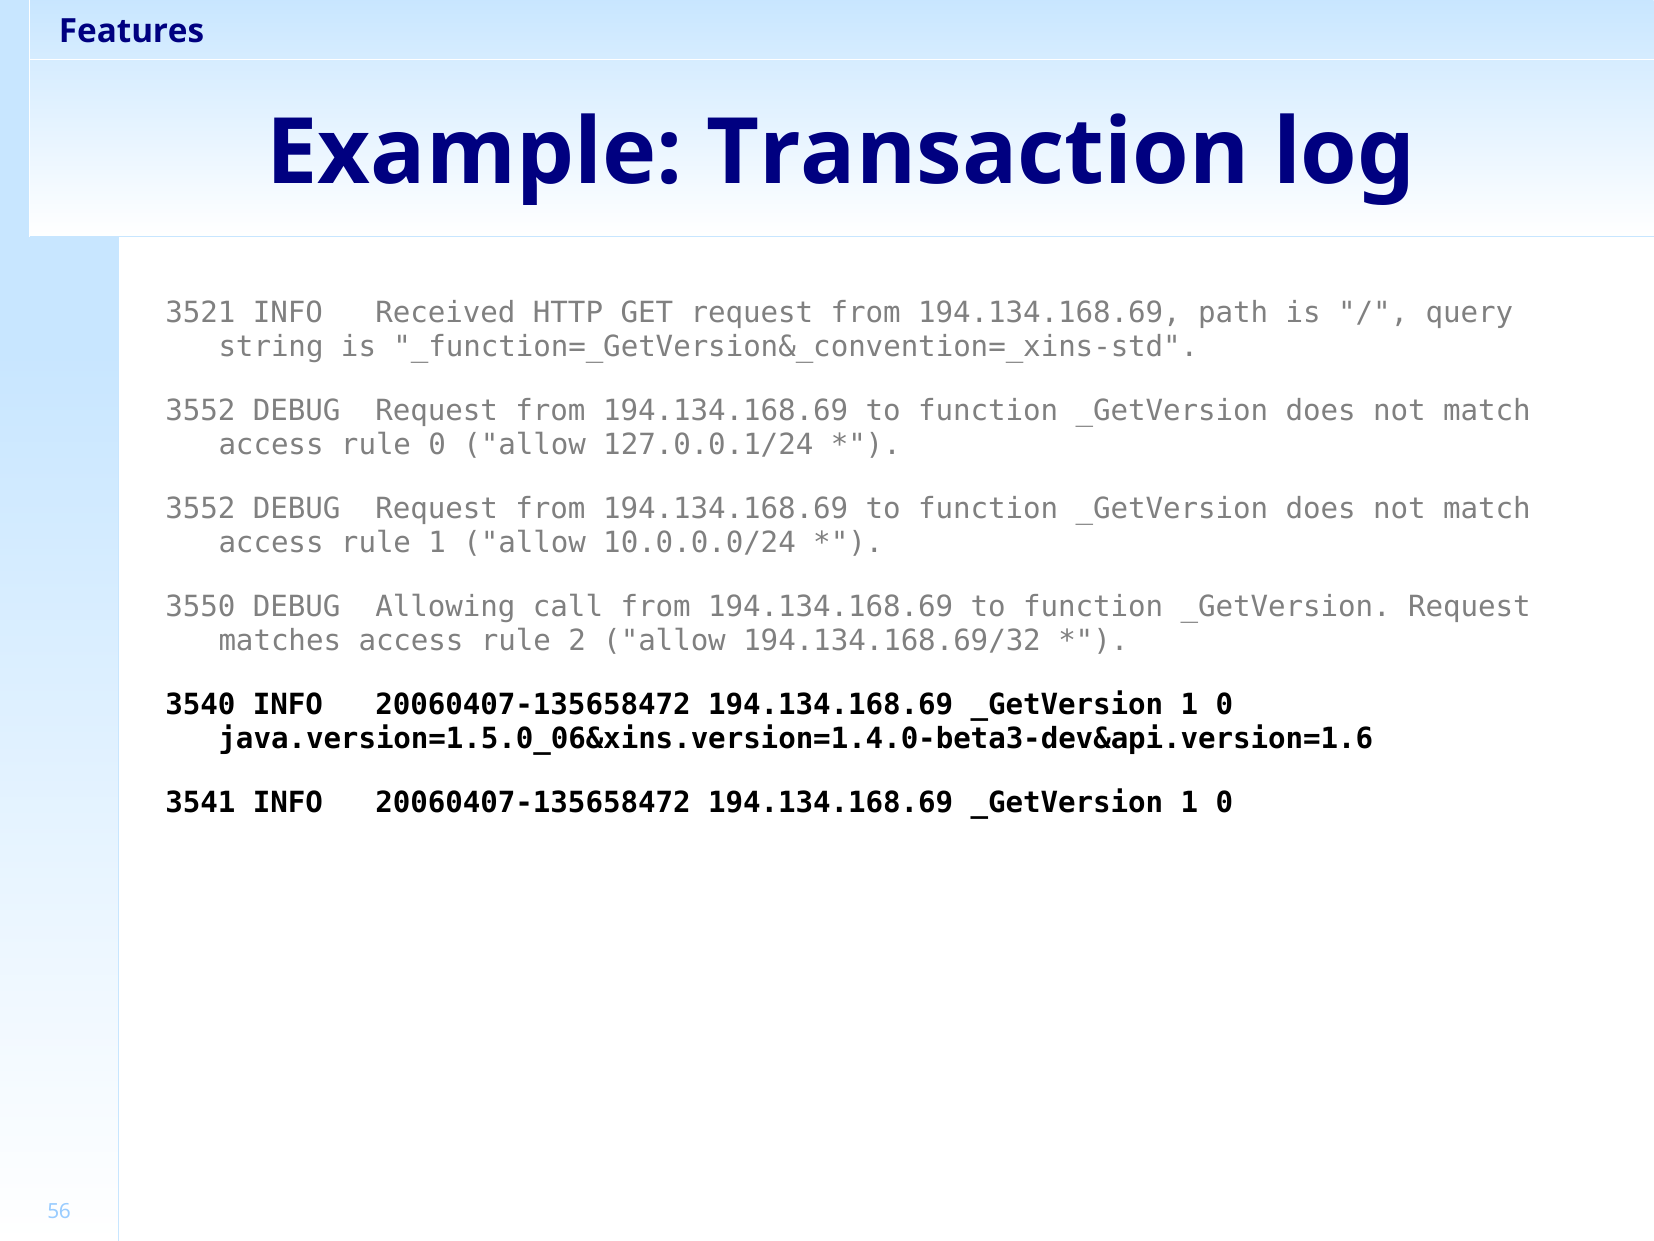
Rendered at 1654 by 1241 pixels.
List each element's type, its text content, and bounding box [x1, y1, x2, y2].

title Features [59, 0, 355, 60]
list 3521 INFO Received HTTP GET request from 194.134.168.69, path is "/", query string is "_function=_GetVersion&_convention=_xins-std". 3552 DEBUG Request from 194.134.168.69 to function _GetVersion does not match access rule 0 ("allow 127.0.0.1/24 *"). 3552 DEBUG Request from 194.134.168.69 to function _GetVersion does not match access rule 1 ("allow 10.0.0.0/24 *"). 3550 DEBUG Allowing call from 194.134.168.69 to function _GetVersion. Request matches access rule 2 ("allow 194.134.168.69/32 *"). 3540 INFO 20060407-135658472 194.134.168.69 _GetVersion 1 0 java.version=1.5.0_06&xins.version=1.4.0-beta3-dev&api.version=1.6 3541 INFO 20060407-135658472 194.134.168.69 _GetVersion 1 0 [147, 295, 1625, 884]
title Example: Transaction log [29, 59, 1654, 237]
